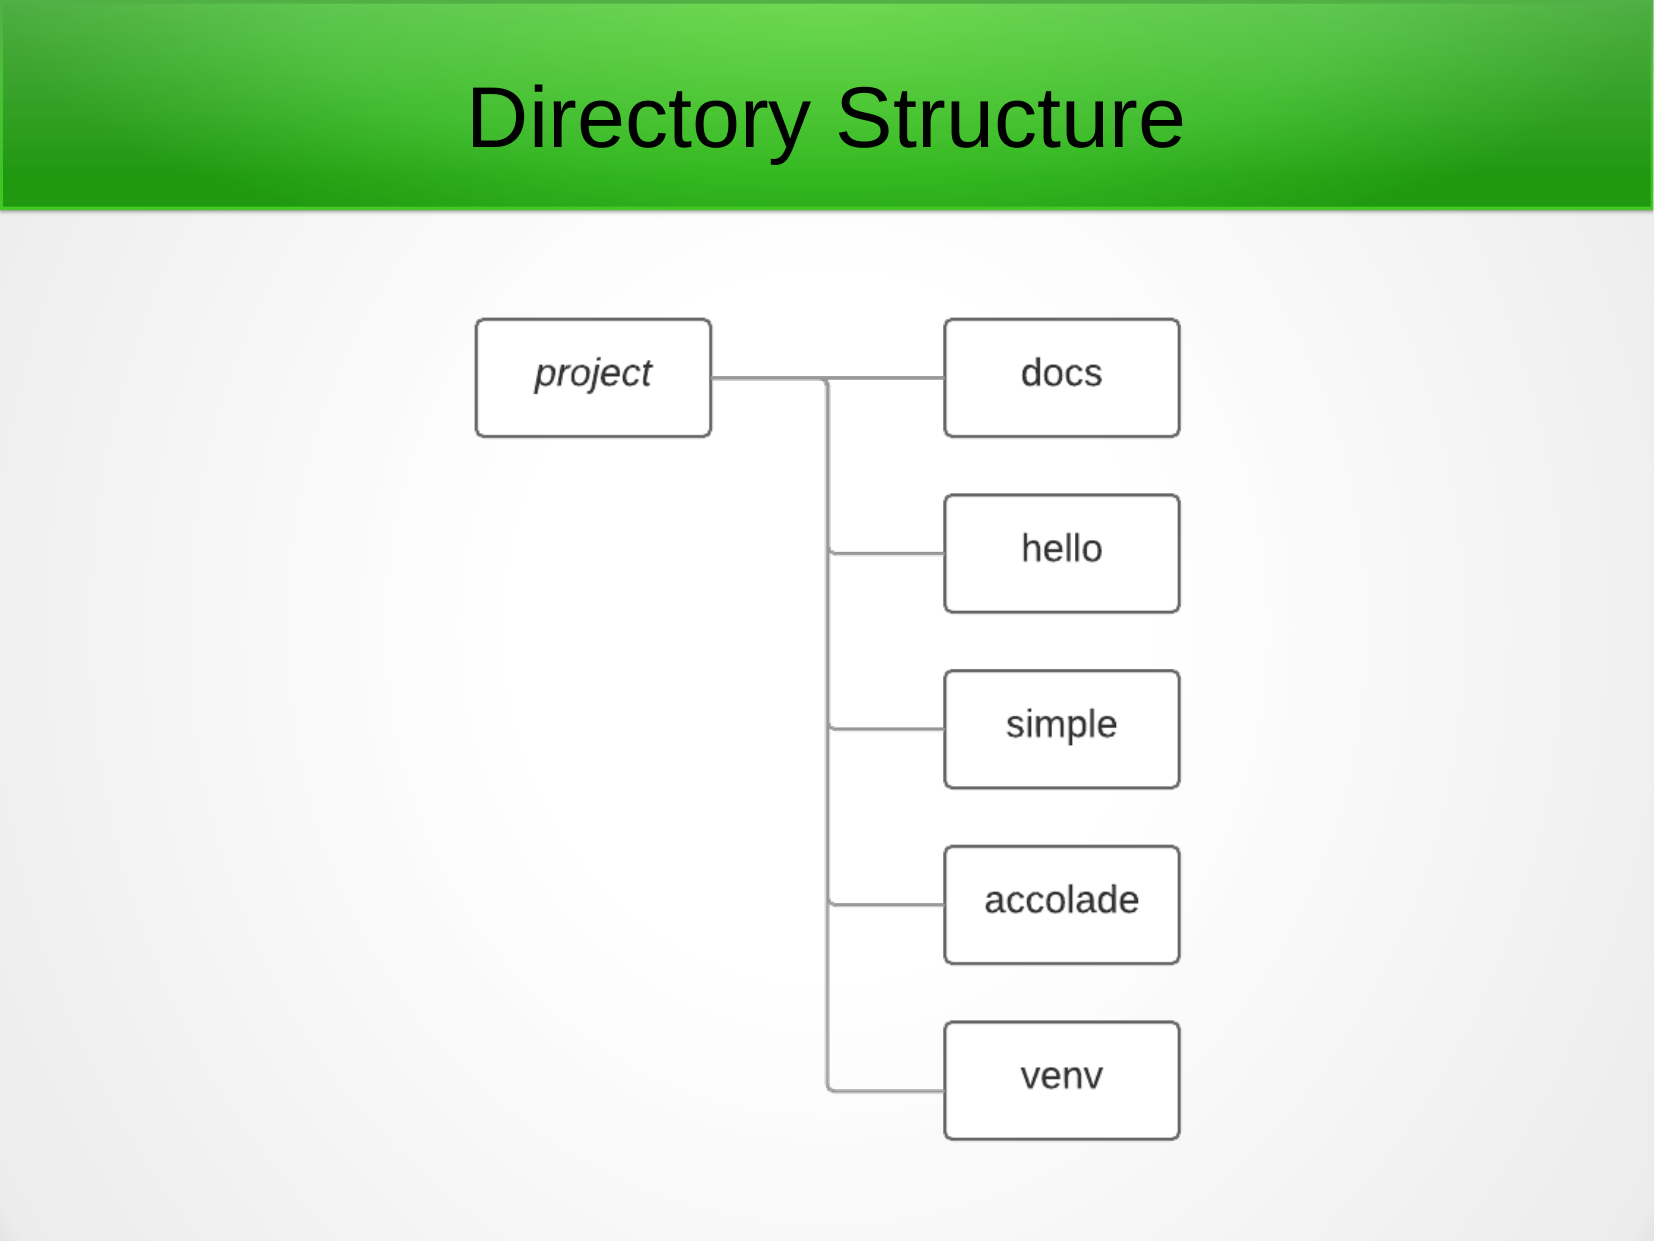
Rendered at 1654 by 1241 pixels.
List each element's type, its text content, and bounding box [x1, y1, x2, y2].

picture [418, 261, 1238, 1198]
title Directory Structure [82, 47, 1571, 189]
